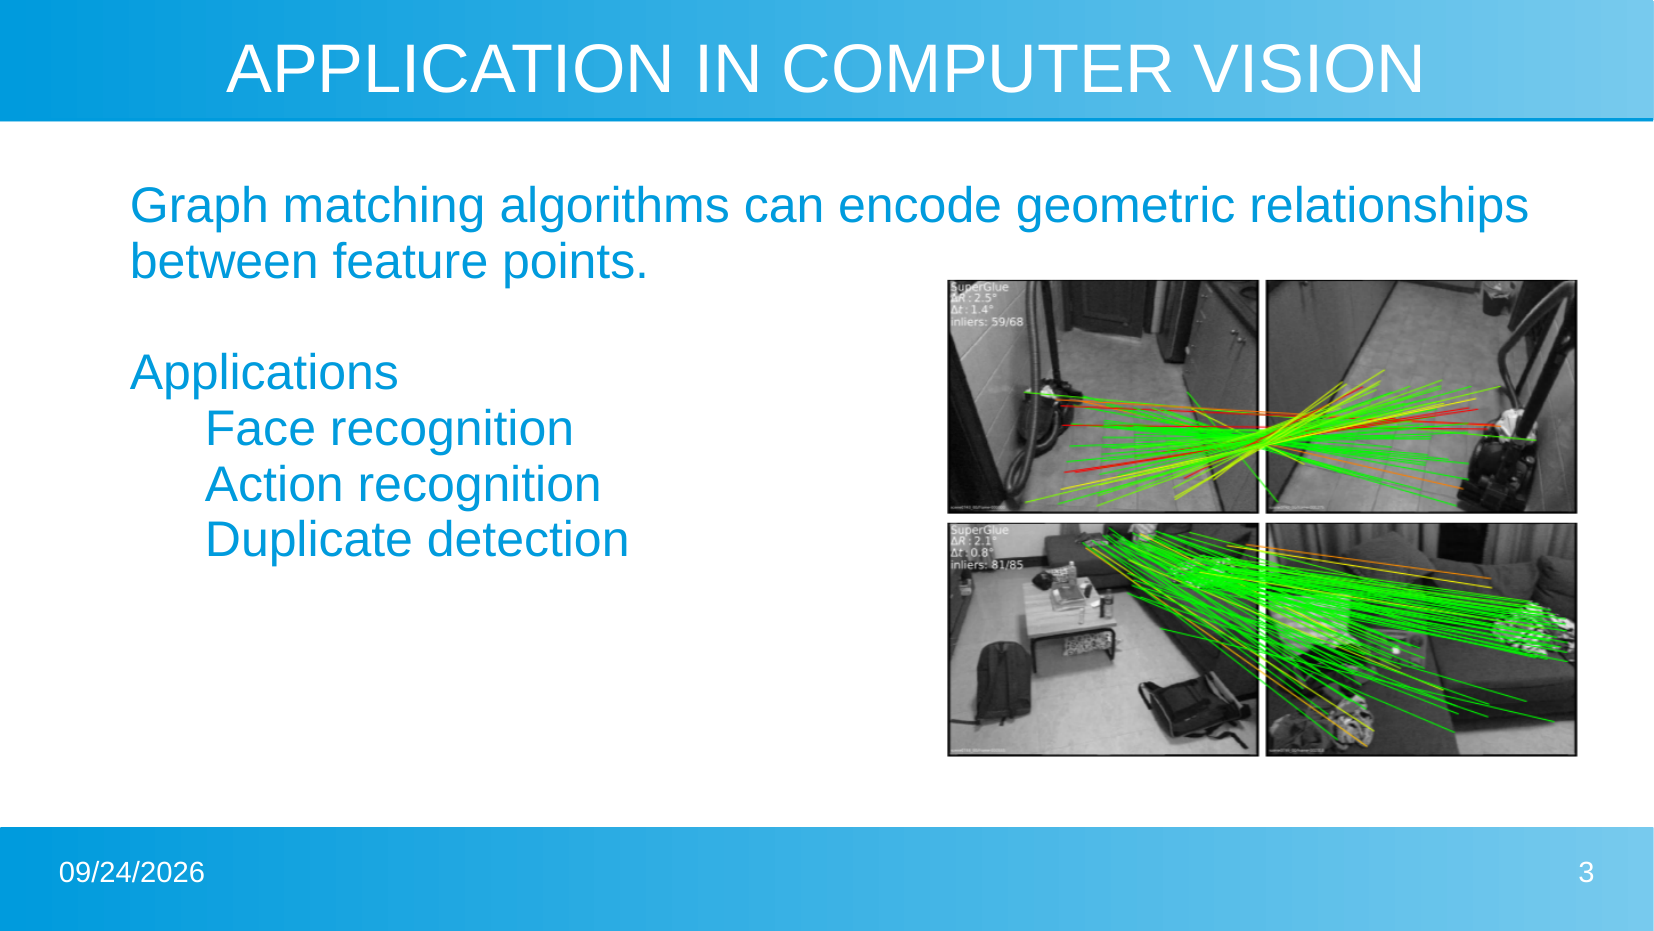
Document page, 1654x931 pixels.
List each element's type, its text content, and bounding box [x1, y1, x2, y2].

title APPLICATION IN COMPUTER VISION [59, 29, 1595, 108]
list Graph matching algorithms can encode geometric relationships between feature points. Applications Face recognition Action recognition Duplicate detection [59, 177, 1595, 768]
picture [937, 272, 1589, 768]
